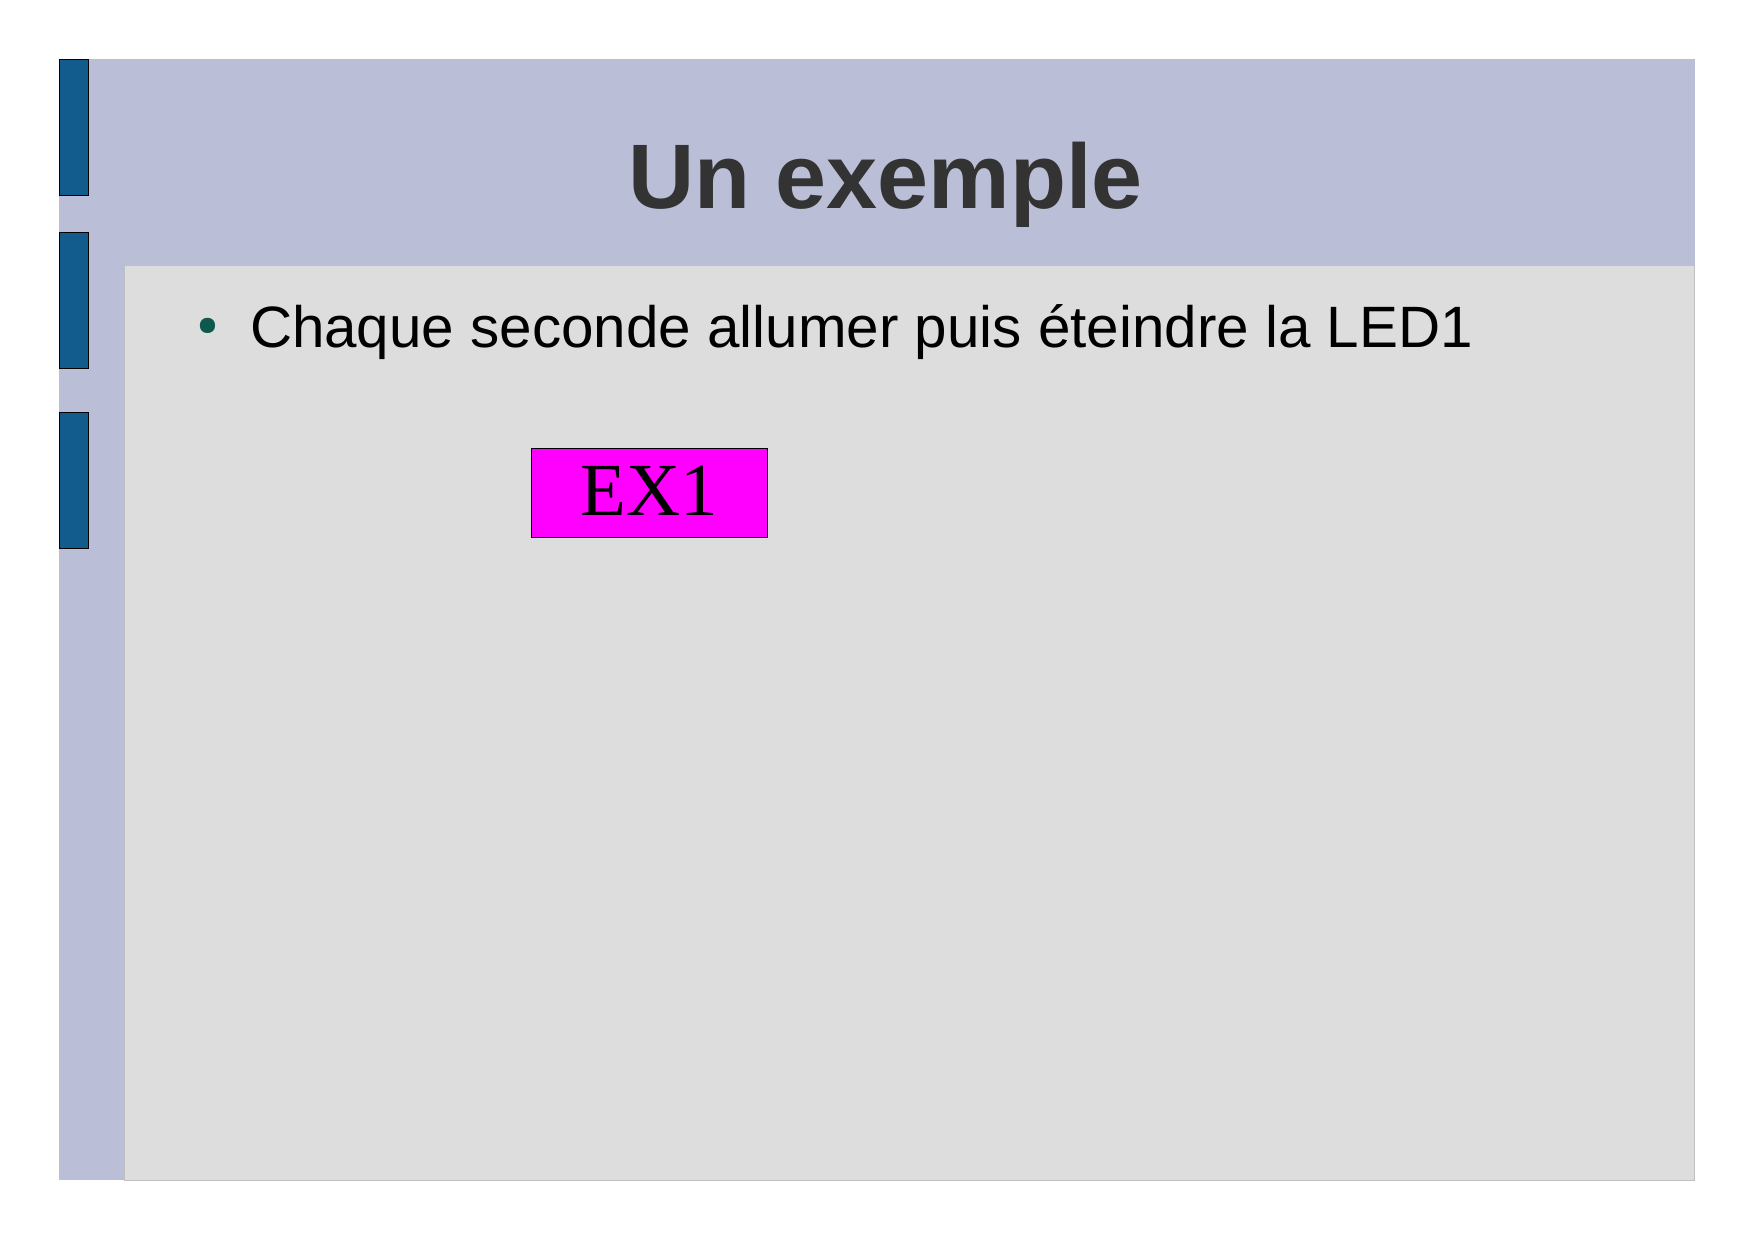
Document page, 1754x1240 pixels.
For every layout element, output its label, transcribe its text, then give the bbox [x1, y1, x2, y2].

title Un exemple [118, 88, 1654, 266]
list Chaque seconde allumer puis éteindre la LED1 [179, 295, 1577, 1093]
text_box EX1 [531, 448, 768, 538]
